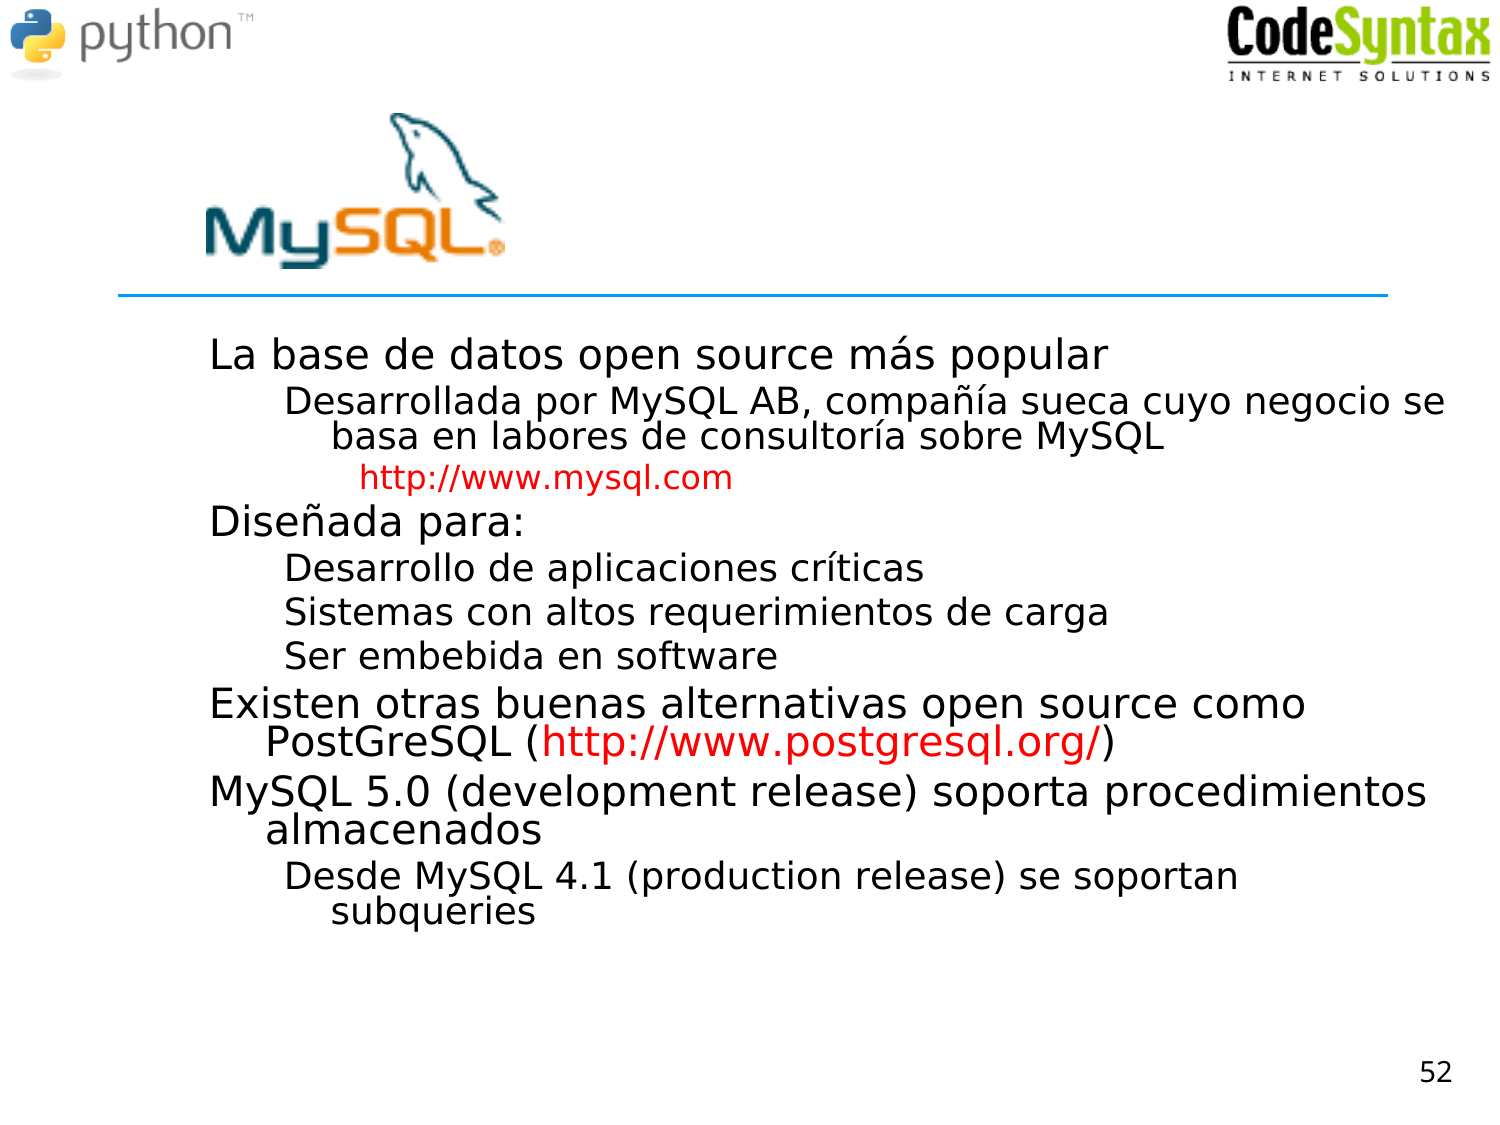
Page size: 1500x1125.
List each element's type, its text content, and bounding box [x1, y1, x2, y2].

list La base de datos open source más popular Desarrollada por MySQL AB, compañía sueca cuyo negocio se basa en labores de consultoría sobre MySQL http://www.mysql.com Diseñada para: Desarrollo de aplicaciones críticas Sistemas con altos requerimientos de carga Ser embebida en software Existen otras buenas alternativas open source como PostGreSQL (http://www.postgresql.org/) MySQL 5.0 (development release) soporta procedimientos almacenados Desde MySQL 4.1 (production release) se soportan subqueries [193, 331, 1469, 1048]
picture [206, 113, 505, 269]
picture [0, 0, 286, 92]
picture [1226, 5, 1500, 83]
